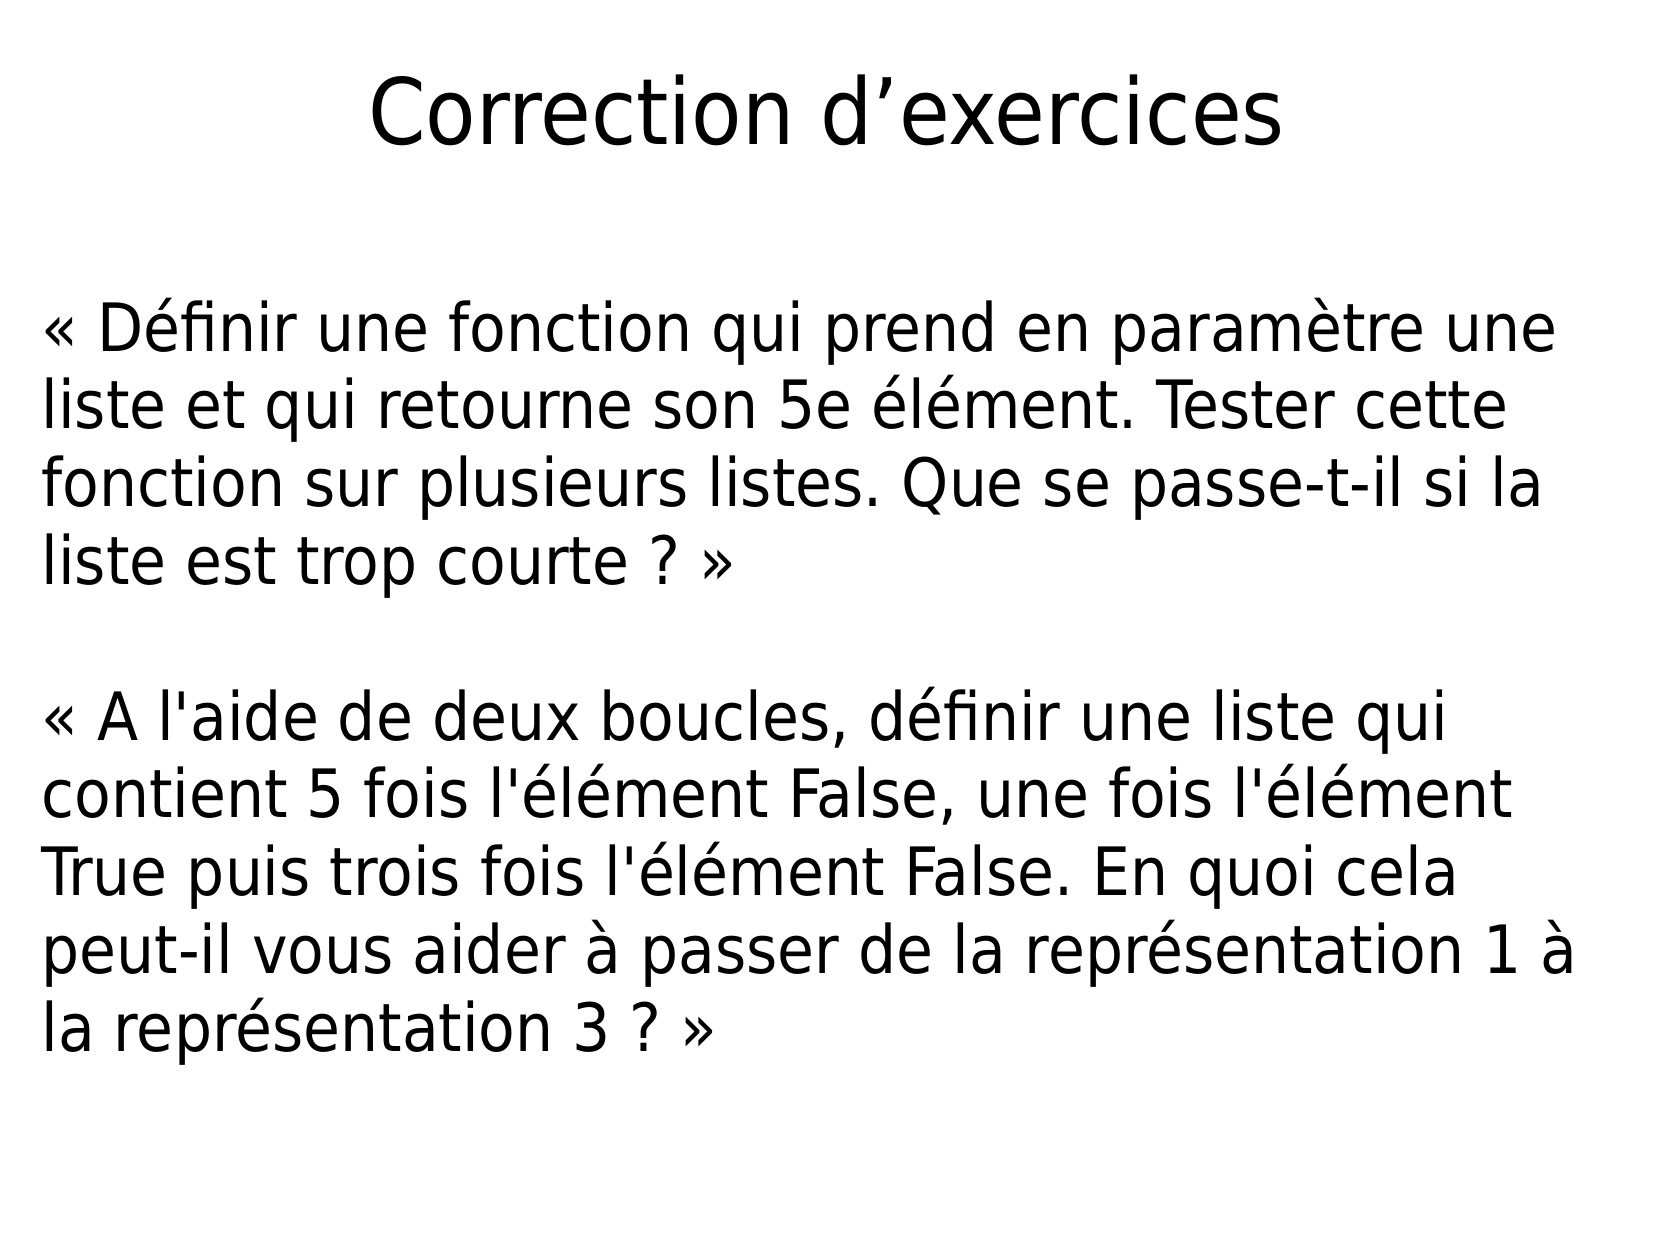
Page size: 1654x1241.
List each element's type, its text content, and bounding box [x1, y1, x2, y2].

title Correction d’exercices [41, 12, 1613, 133]
title « Définir une fonction qui prend en paramètre une liste et qui retourne son 5e élément. Tester cette fonction sur plusieurs listes. Que se passe-t-il si la liste est trop courte ? » « A l'aide de deux boucles, définir une liste qui contient 5 fois l'élément False, une fois l'élément True puis trois fois l'élément False. En quoi cela peut-il vous aider à passer de la représentation 1 à la représentation 3 ? » [41, 133, 1613, 1223]
